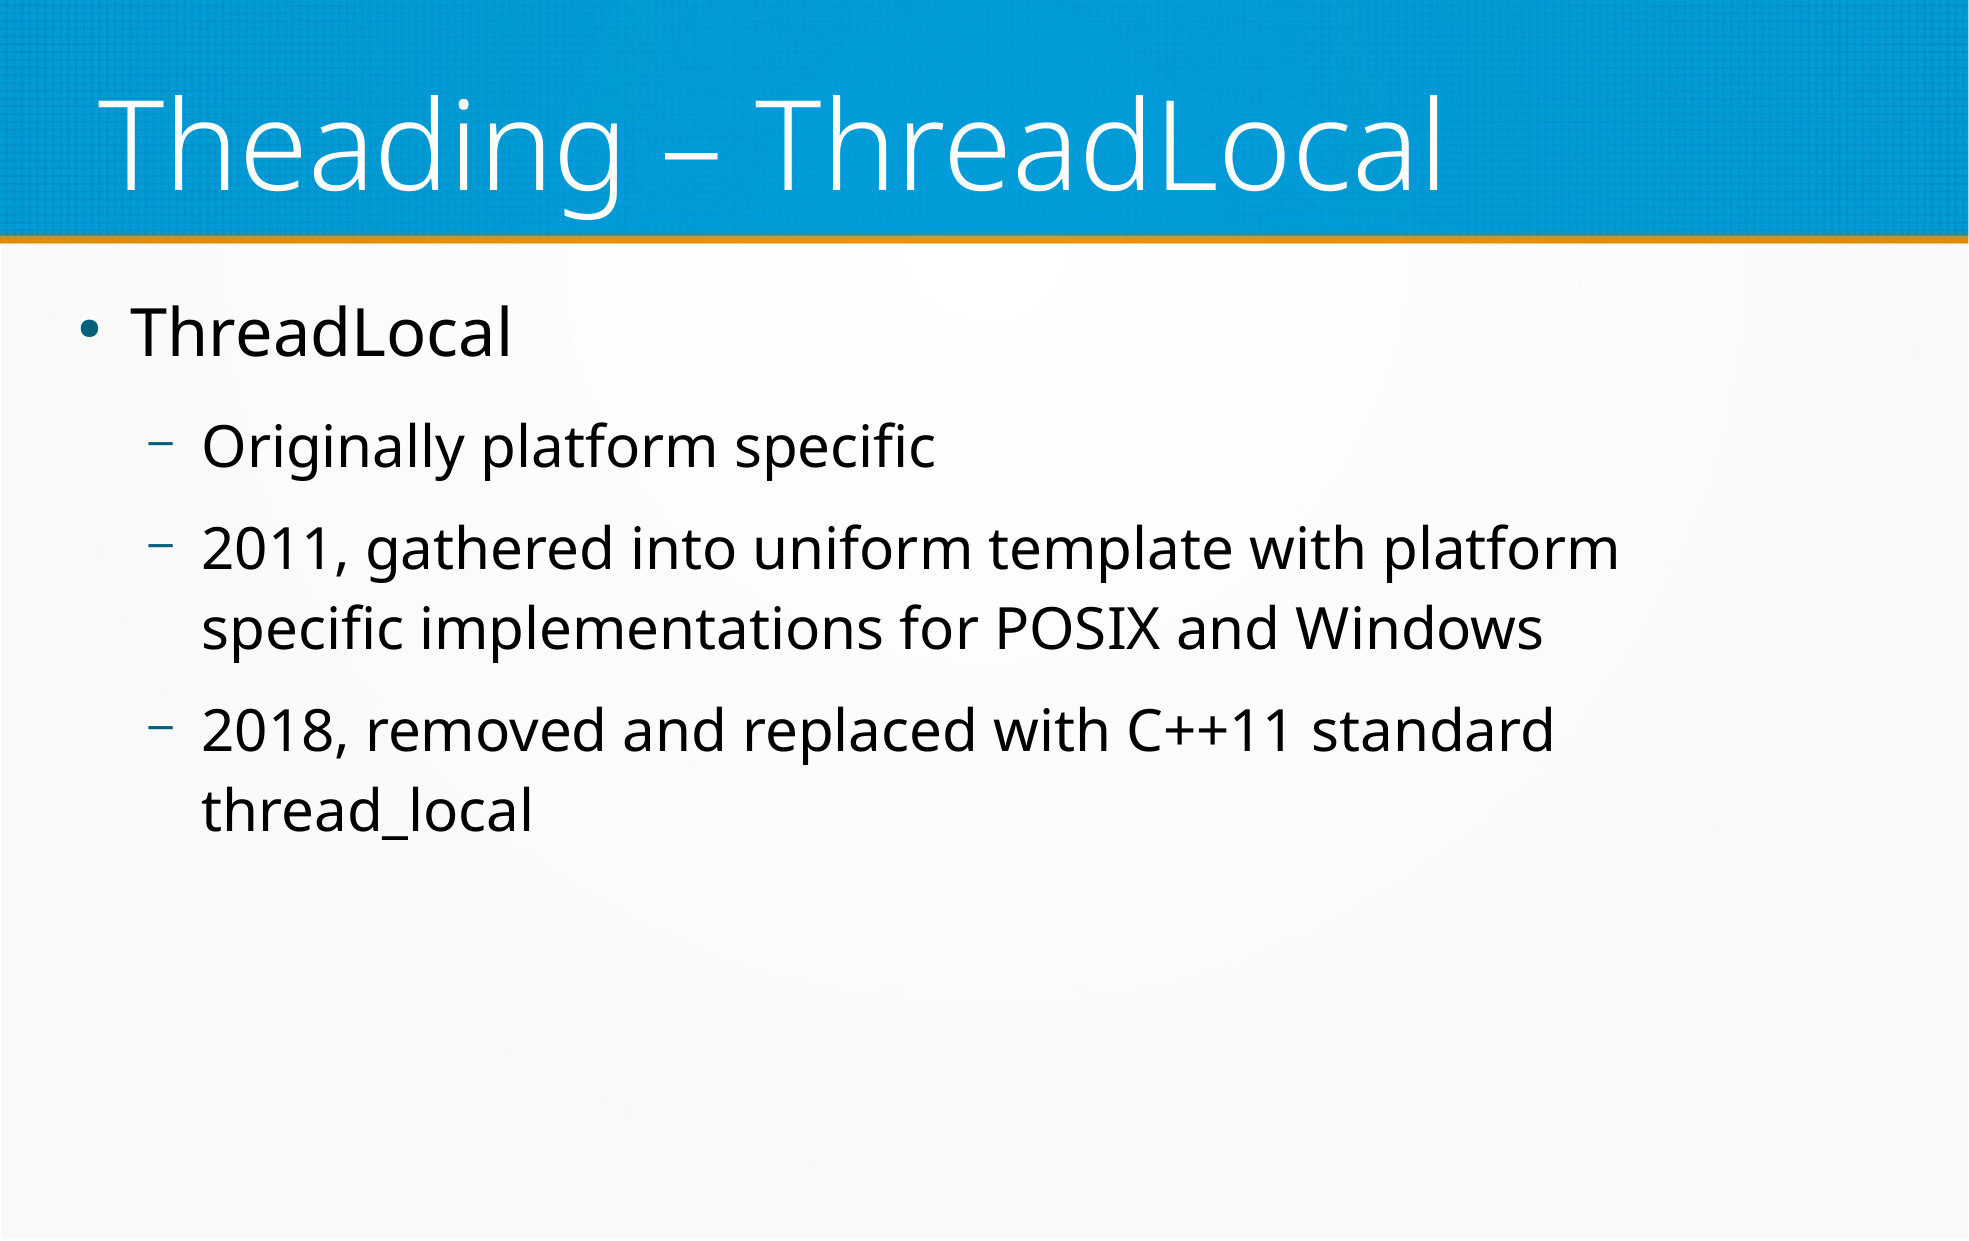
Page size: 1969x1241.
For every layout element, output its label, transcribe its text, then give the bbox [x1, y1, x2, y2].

title Theading – ThreadLocal [98, 19, 1870, 227]
list ThreadLocal Originally platform specific 2011, gathered into uniform template with platform specific implementations for POSIX and Windows 2018, removed and replaced with C++11 standard thread_local [60, 285, 1822, 1186]
picture [0, 233, 1969, 1241]
